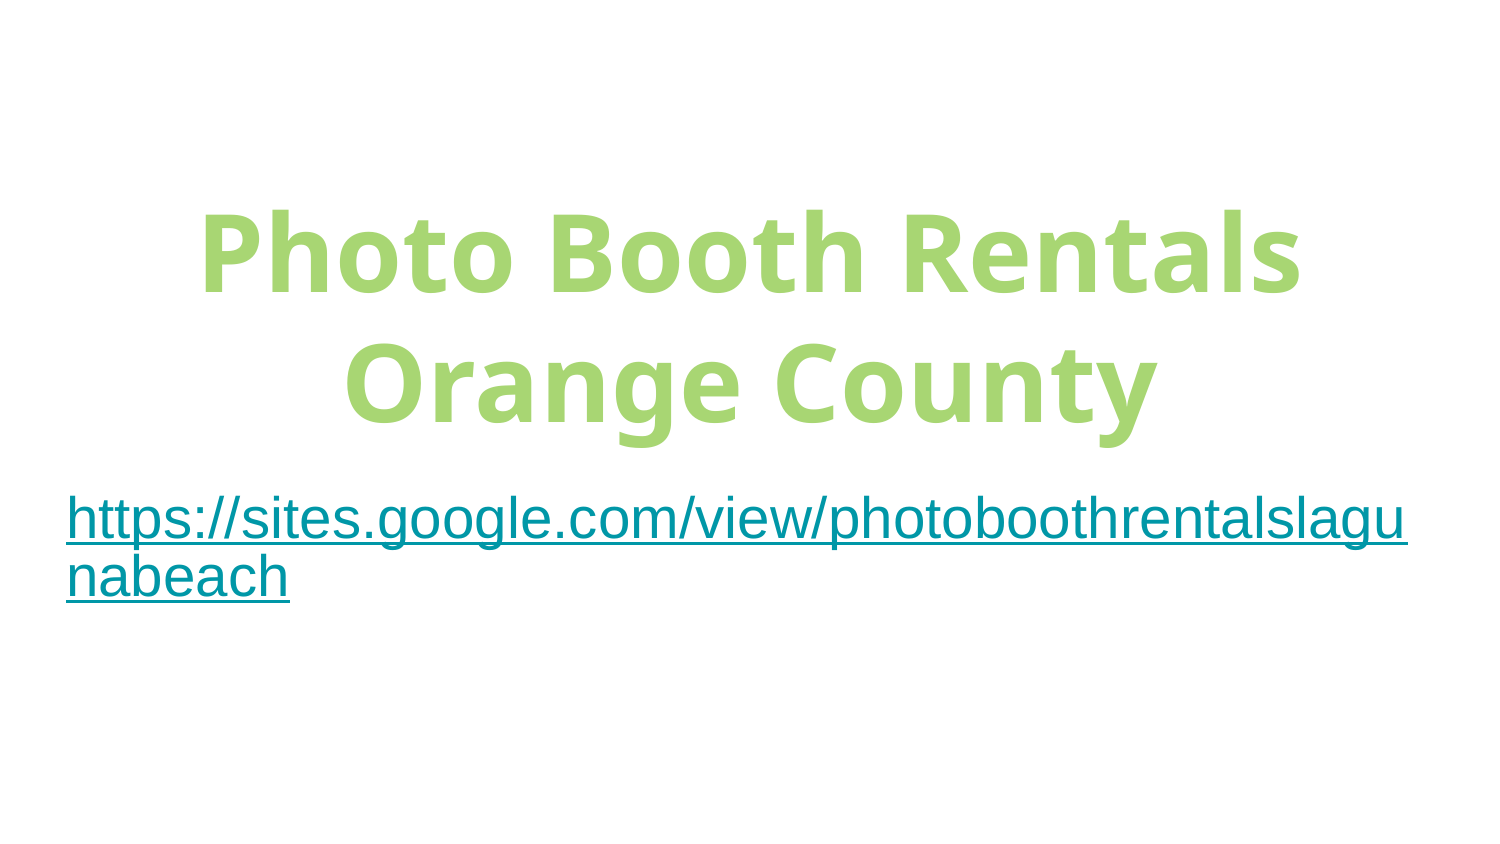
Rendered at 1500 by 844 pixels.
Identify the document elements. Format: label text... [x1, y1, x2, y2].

subtitle https://sites.google.com/view/photoboothrentalslagunabeach [51, 464, 1449, 595]
title Photo Booth Rentals Orange County [51, 122, 1449, 459]
